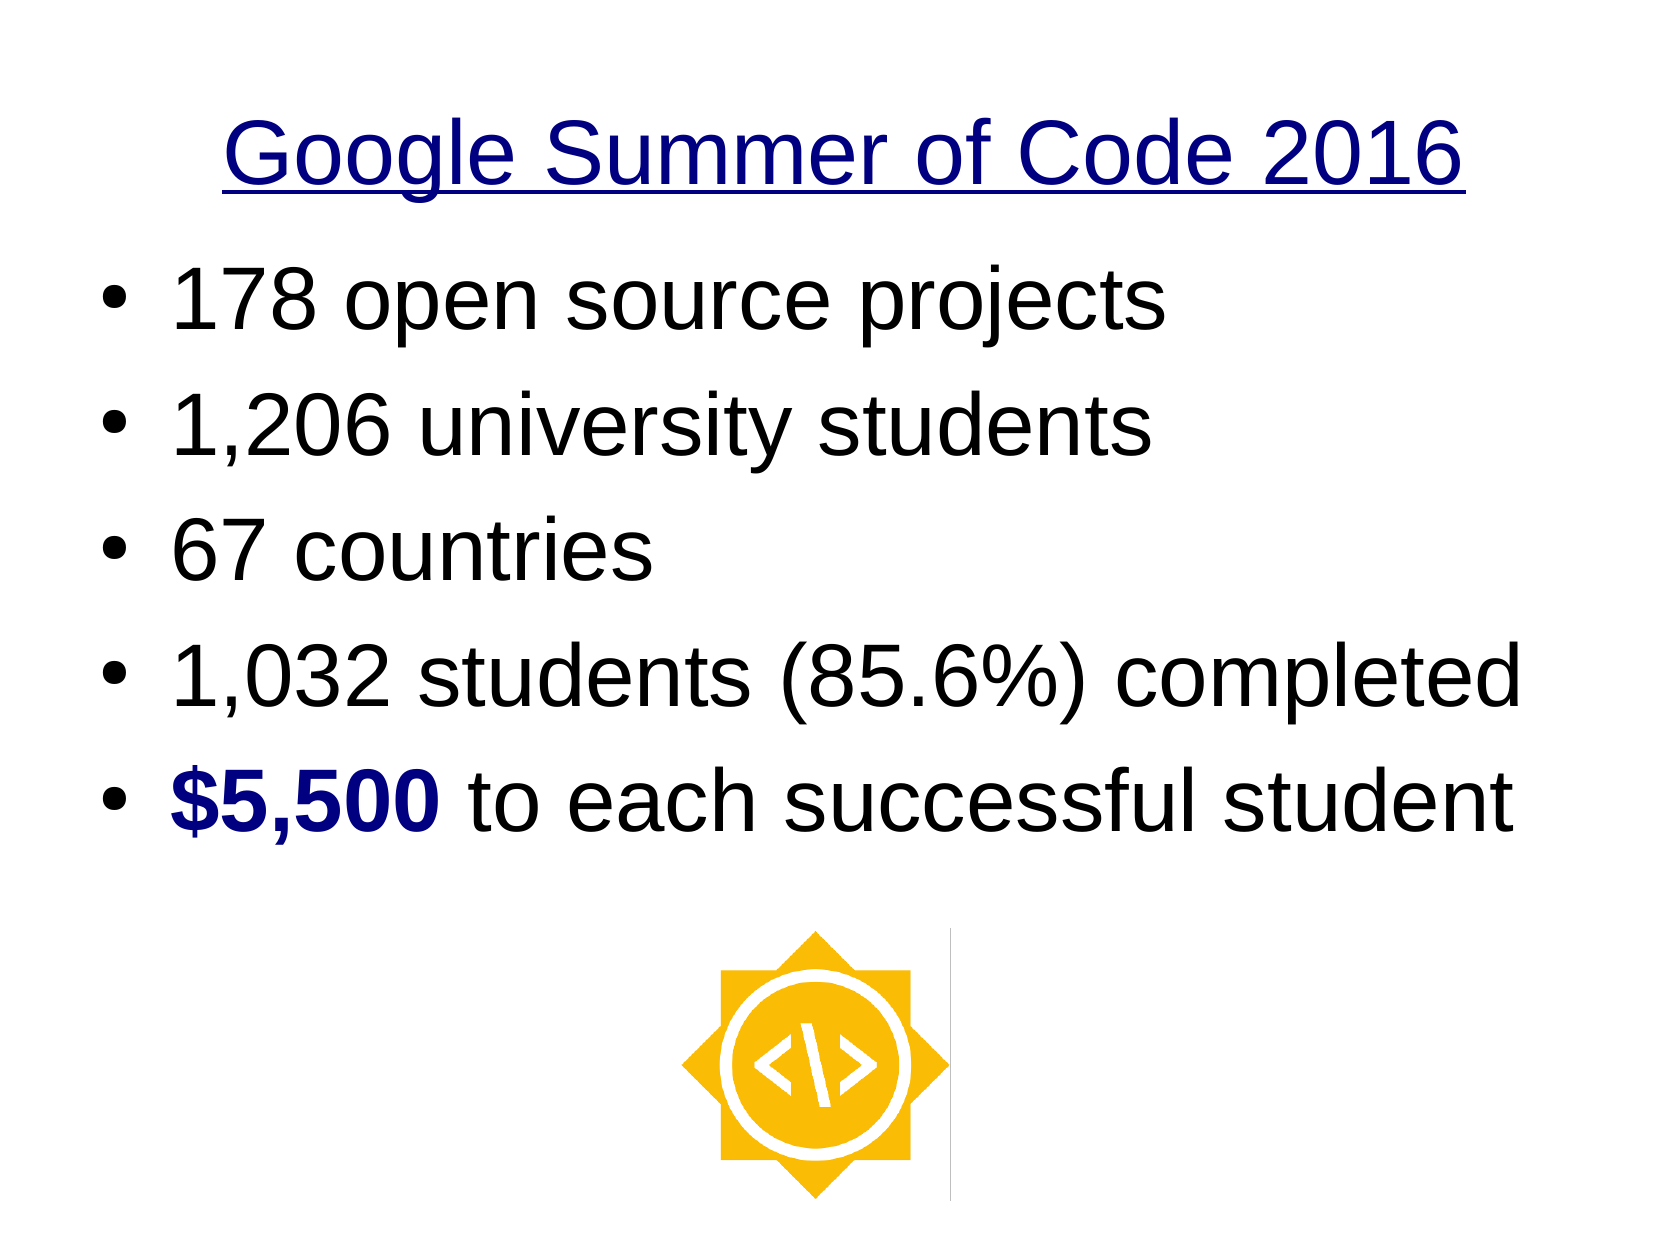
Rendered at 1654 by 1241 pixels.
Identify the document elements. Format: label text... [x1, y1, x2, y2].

list 178 open source projects 1,206 university students 67 countries 1,032 students (85.6%) completed $5,500 to each successful student [82, 248, 1571, 969]
title Google Summer of Code 2016 [82, 49, 1571, 248]
picture [678, 928, 951, 1201]
